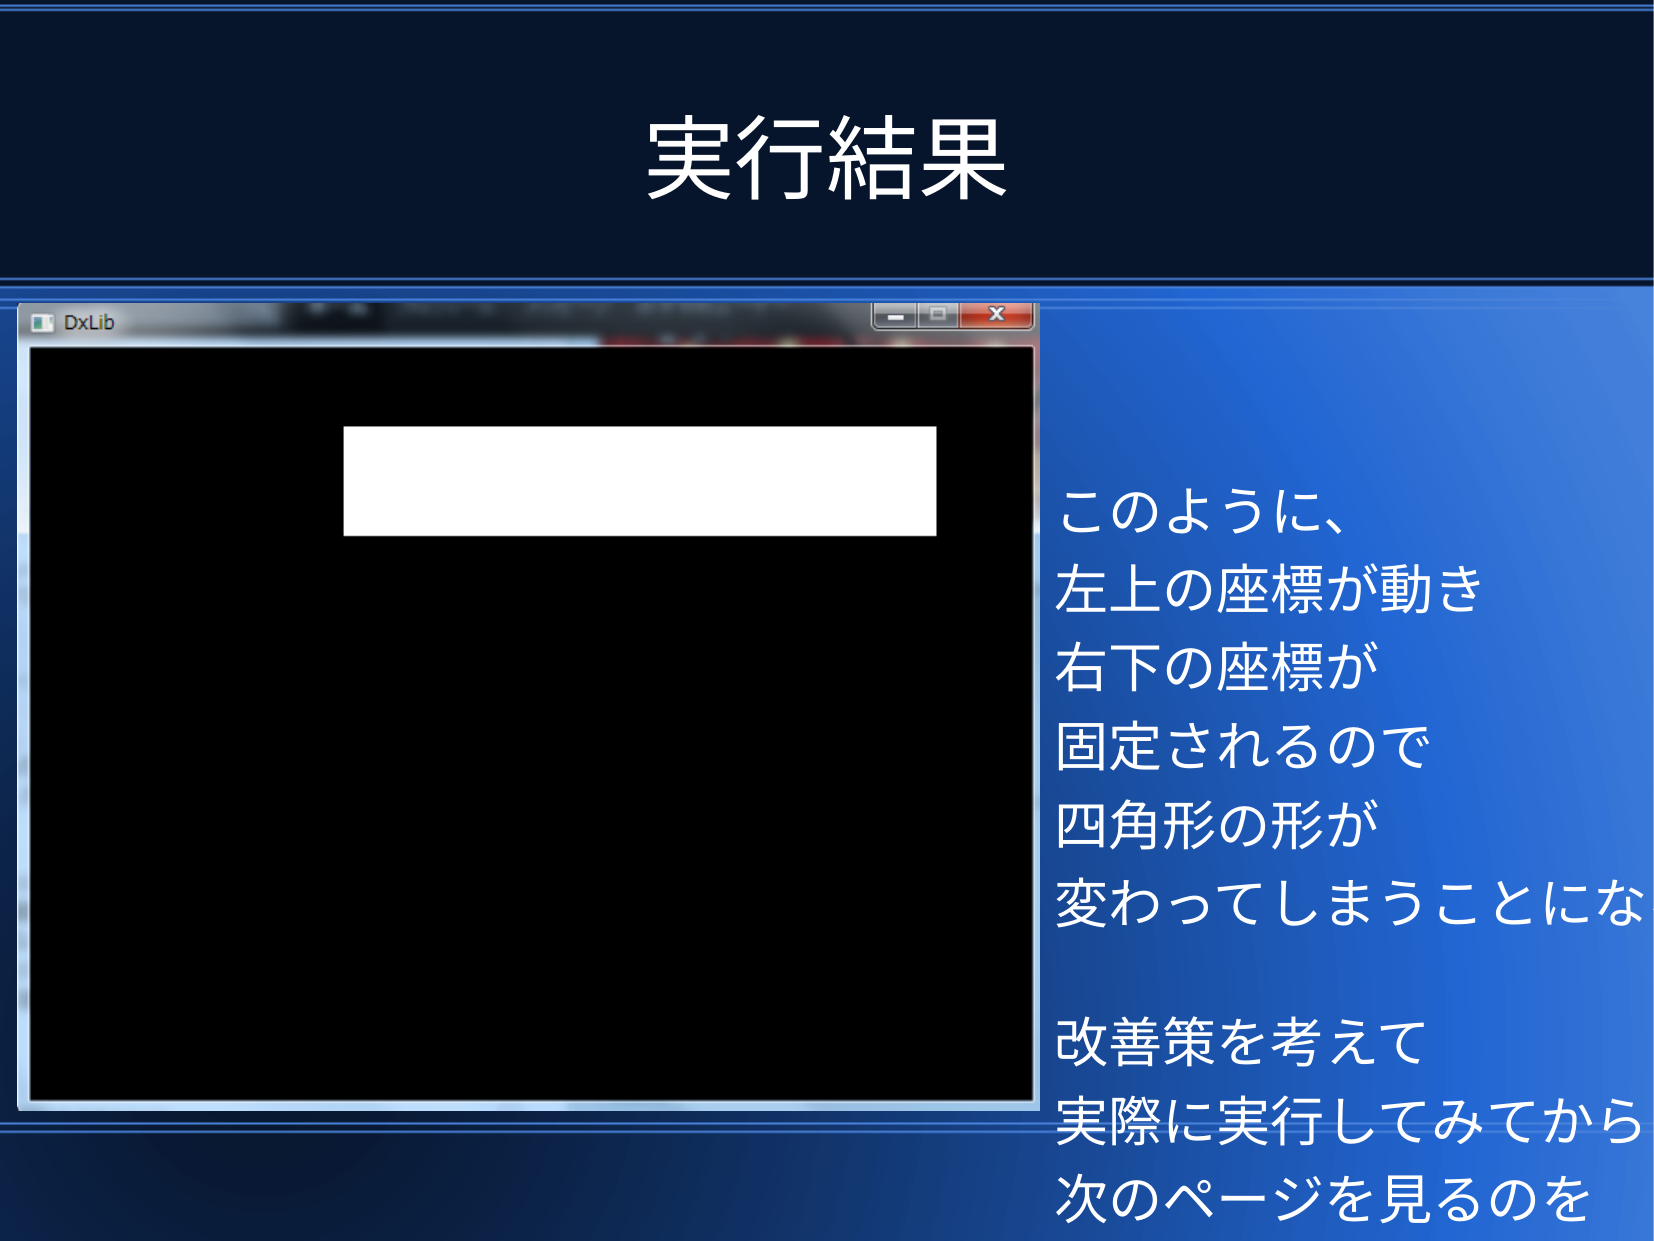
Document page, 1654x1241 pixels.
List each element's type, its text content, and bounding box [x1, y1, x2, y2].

title 実行結果 [82, 49, 1571, 257]
picture [0, 0, 1654, 1241]
text_box このように、 左上の座標が動き 右下の座標が 固定されるので 四角形の形が 変わってしまうことになる。 改善策を考えて 実際に実行してみてから 次のページを見るのを オススメする。 [1039, 460, 1654, 1073]
